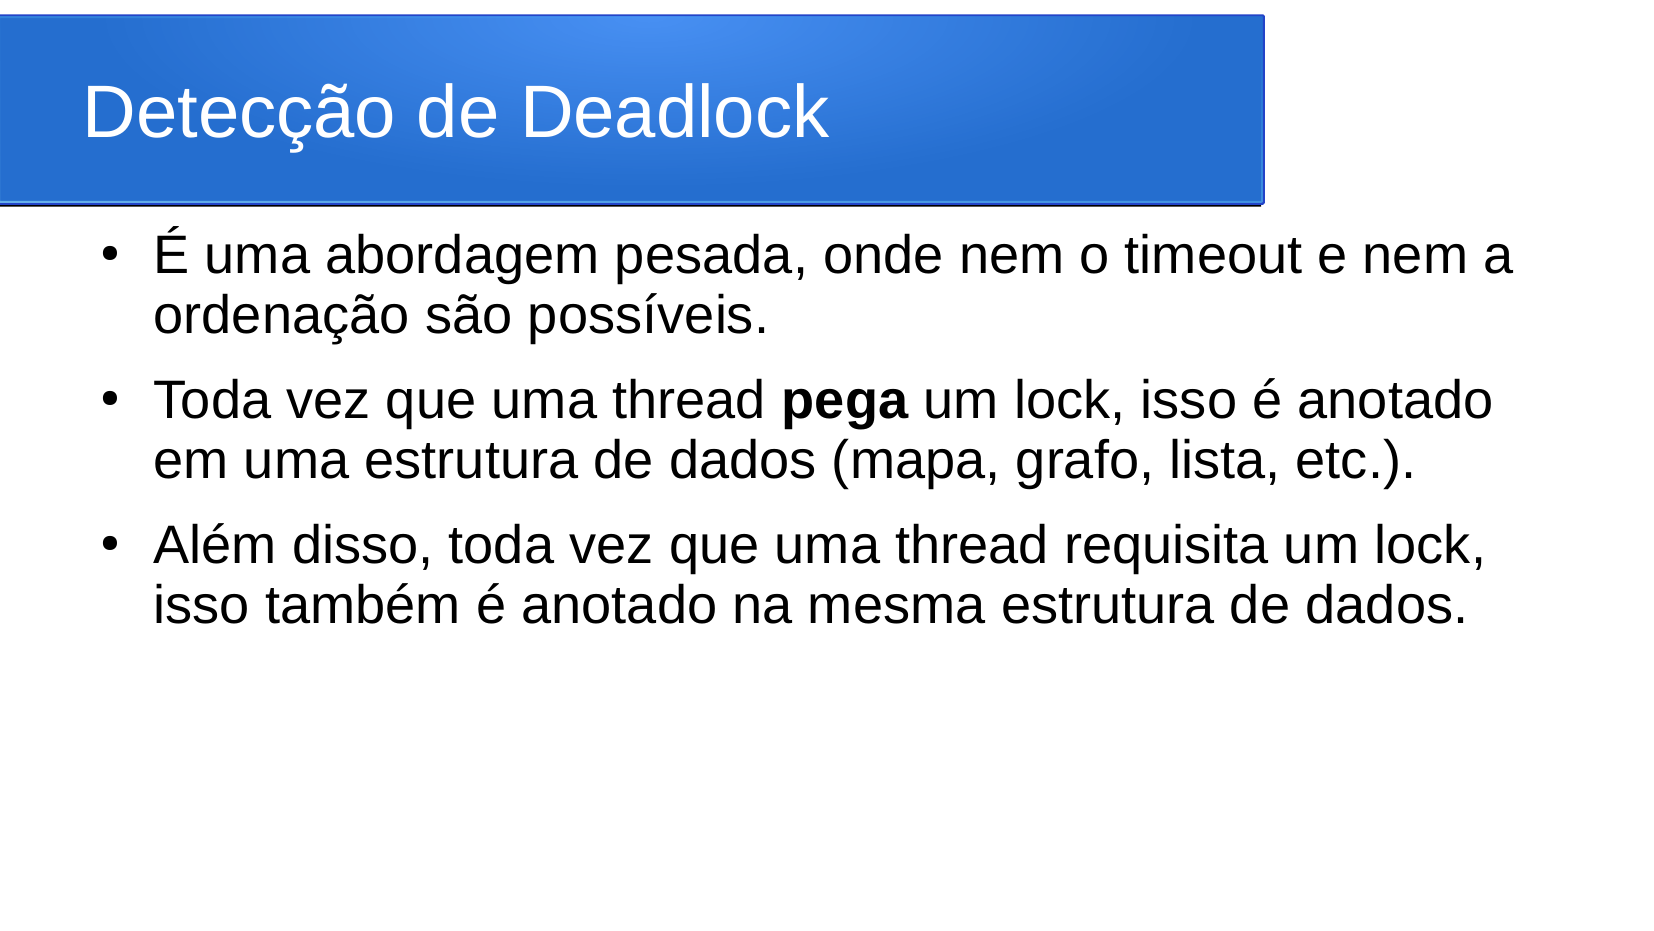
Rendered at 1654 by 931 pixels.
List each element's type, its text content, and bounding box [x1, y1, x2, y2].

list É uma abordagem pesada, onde nem o timeout e nem a ordenação são possíveis. Toda vez que uma thread pega um lock, isso é anotado em uma estrutura de dados (mapa, grafo, lista, etc.). Além disso, toda vez que uma thread requisita um lock, isso também é anotado na mesma estrutura de dados. [82, 224, 1571, 764]
title Detecção de Deadlock [82, 35, 1235, 189]
